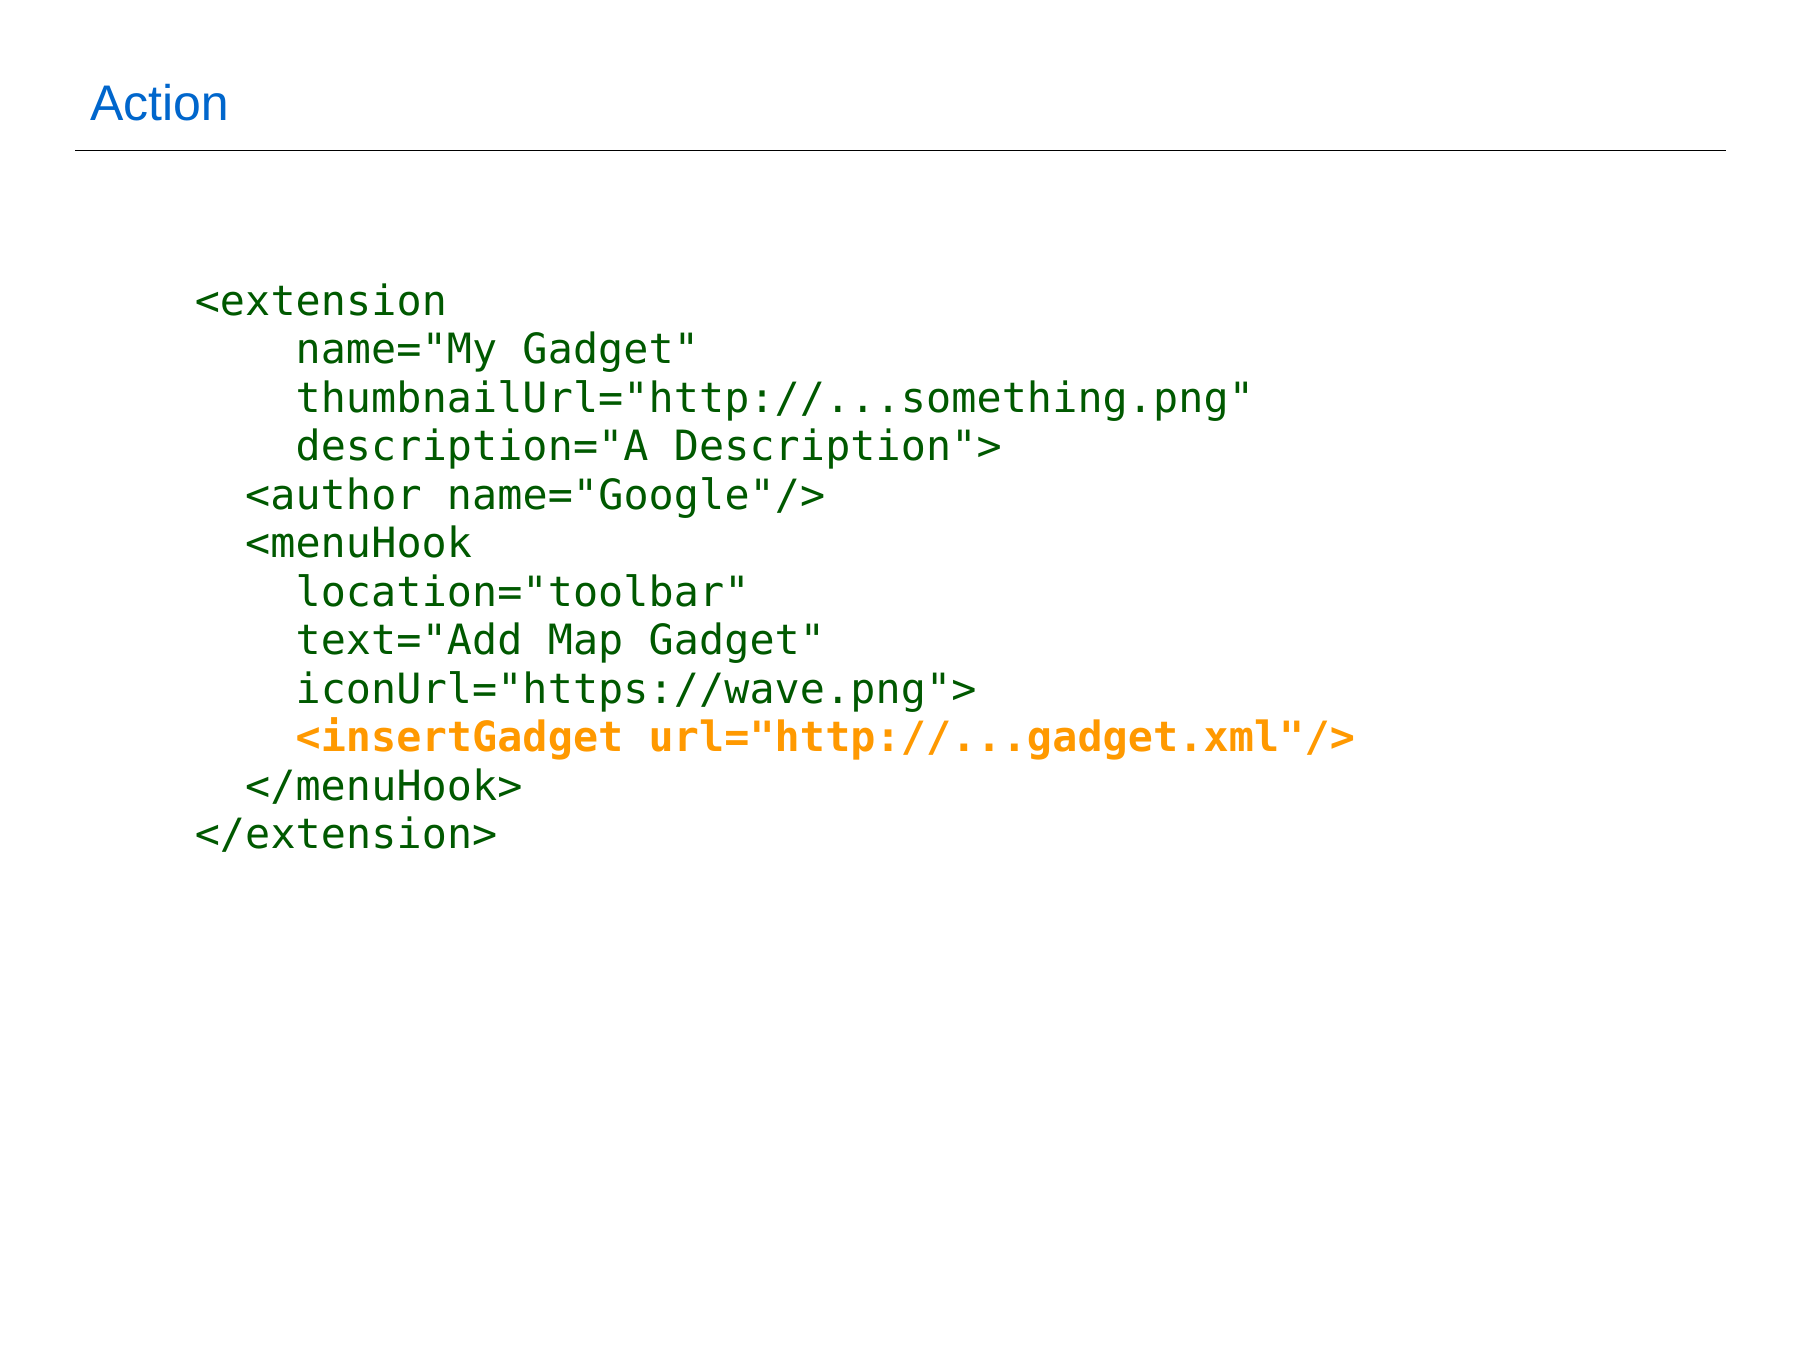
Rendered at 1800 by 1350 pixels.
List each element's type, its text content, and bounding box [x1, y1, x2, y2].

text_box <extension name="My Gadget" thumbnailUrl="http://...something.png" description="A Description"> <author name="Google"/> <menuHook location="toolbar" text="Add Map Gadget" iconUrl="https://wave.png"> <insertGadget url="http://...gadget.xml"/> </menuHook> </extension> [179, 269, 1800, 1081]
title Action [90, 61, 1710, 151]
